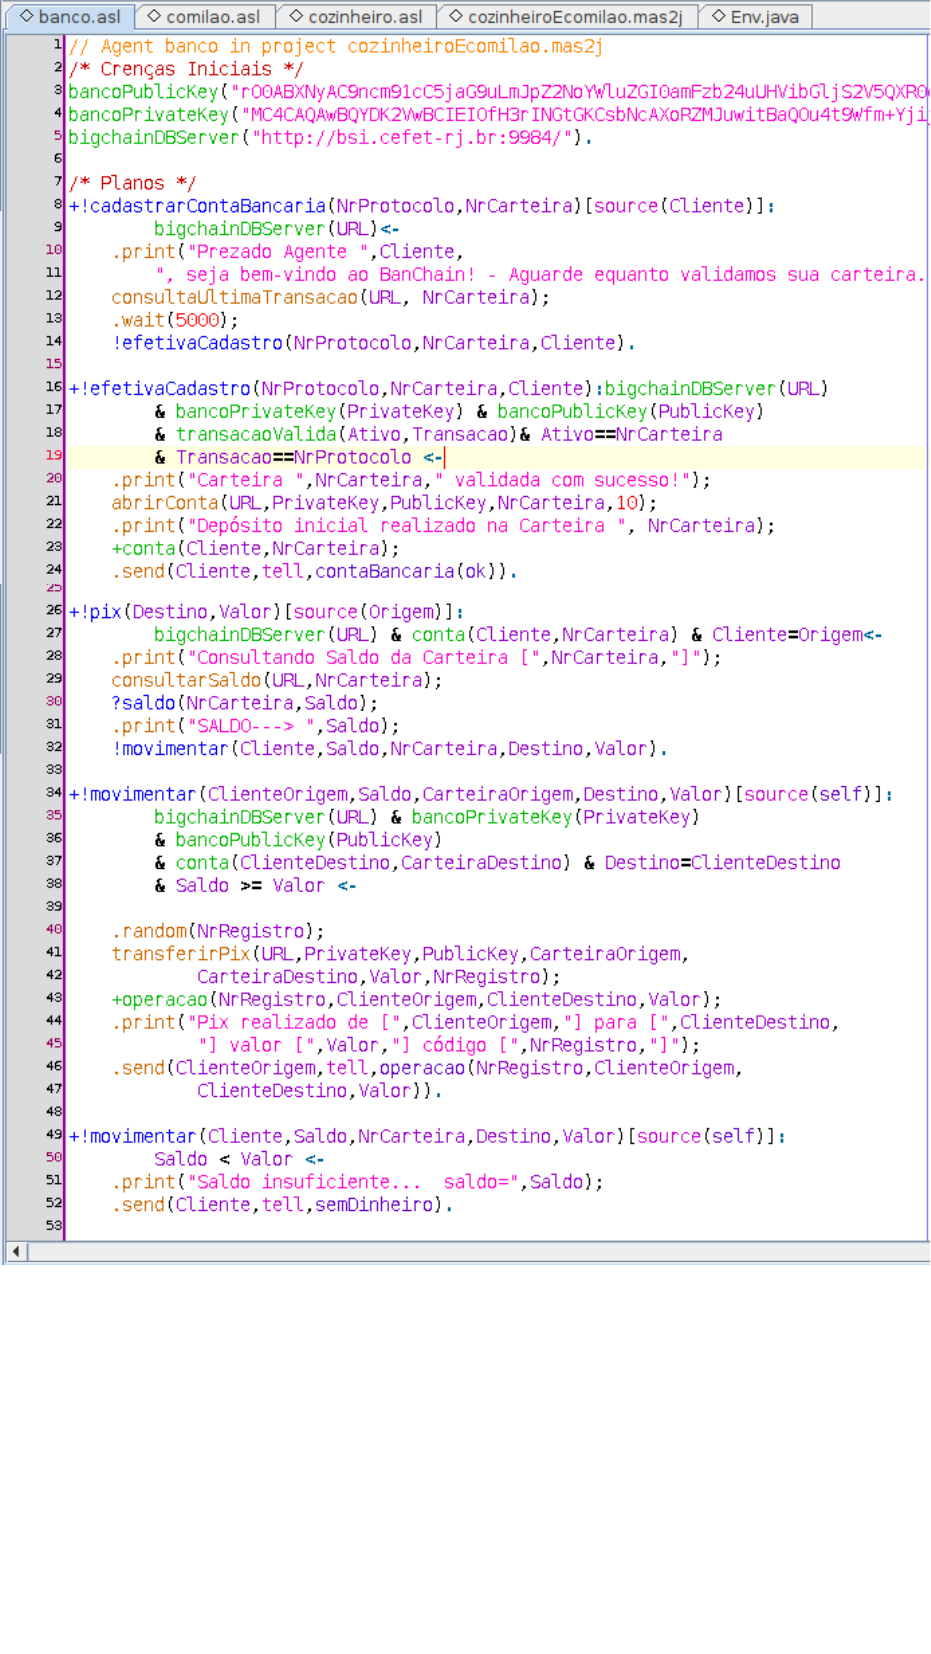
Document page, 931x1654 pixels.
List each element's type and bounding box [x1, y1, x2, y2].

picture [0, 0, 931, 1266]
